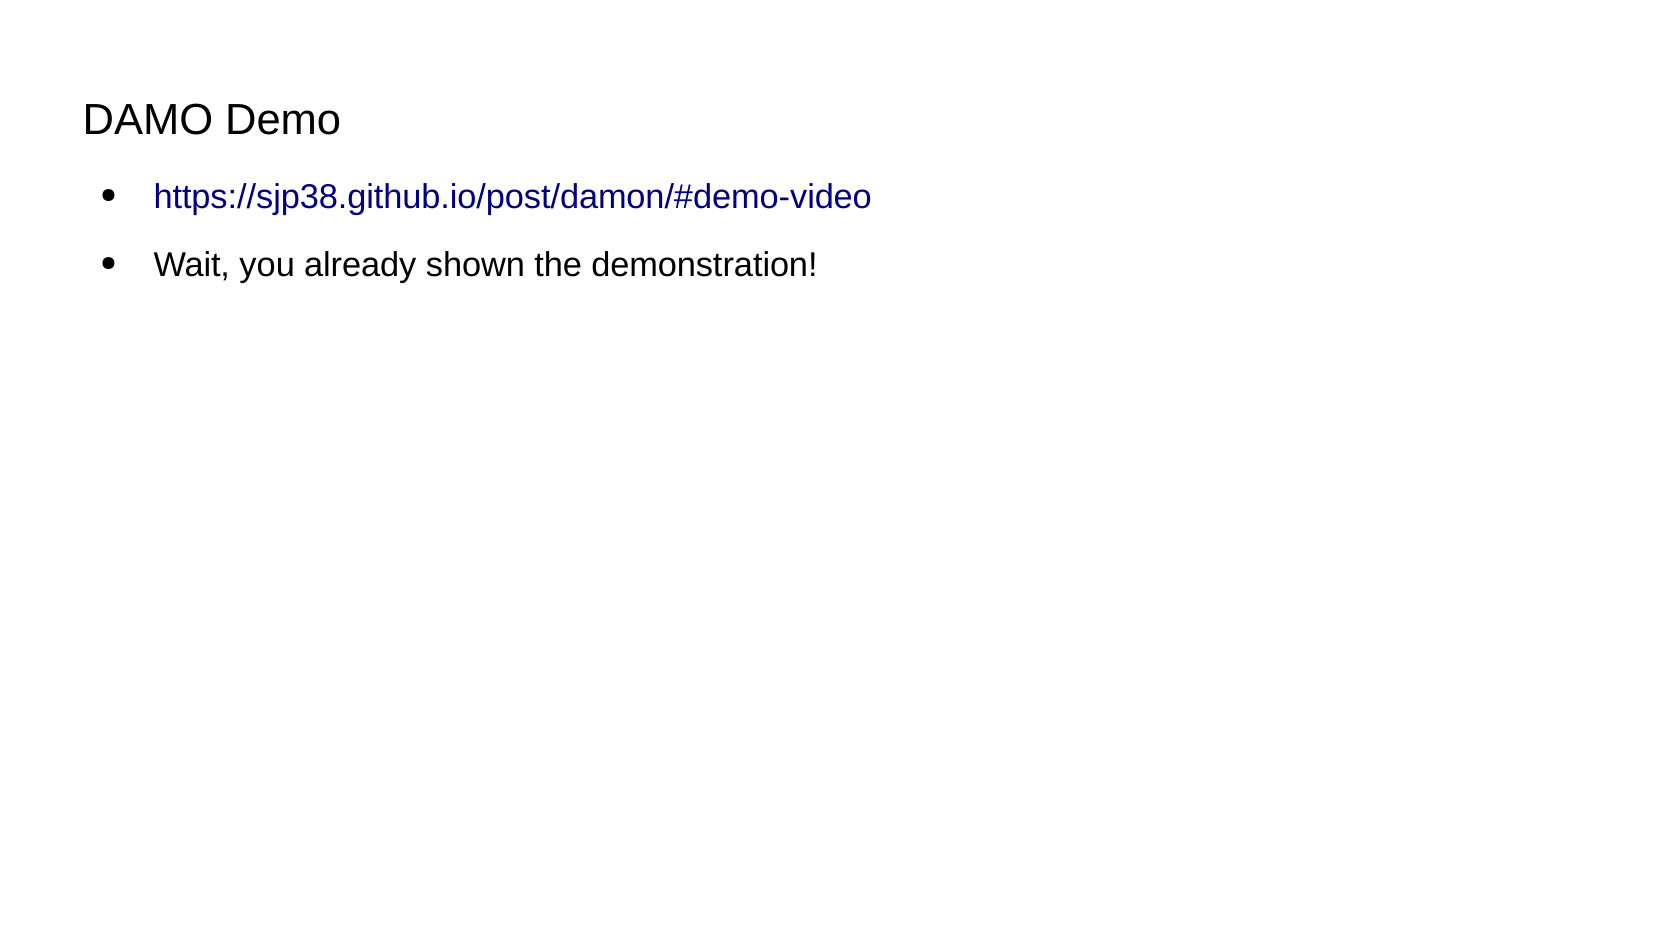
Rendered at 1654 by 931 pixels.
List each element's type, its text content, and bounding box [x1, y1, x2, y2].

title DAMO Demo [82, 81, 1571, 157]
list https://sjp38.github.io/post/damon/#demo-video Wait, you already shown the demonstration! [82, 177, 1571, 833]
